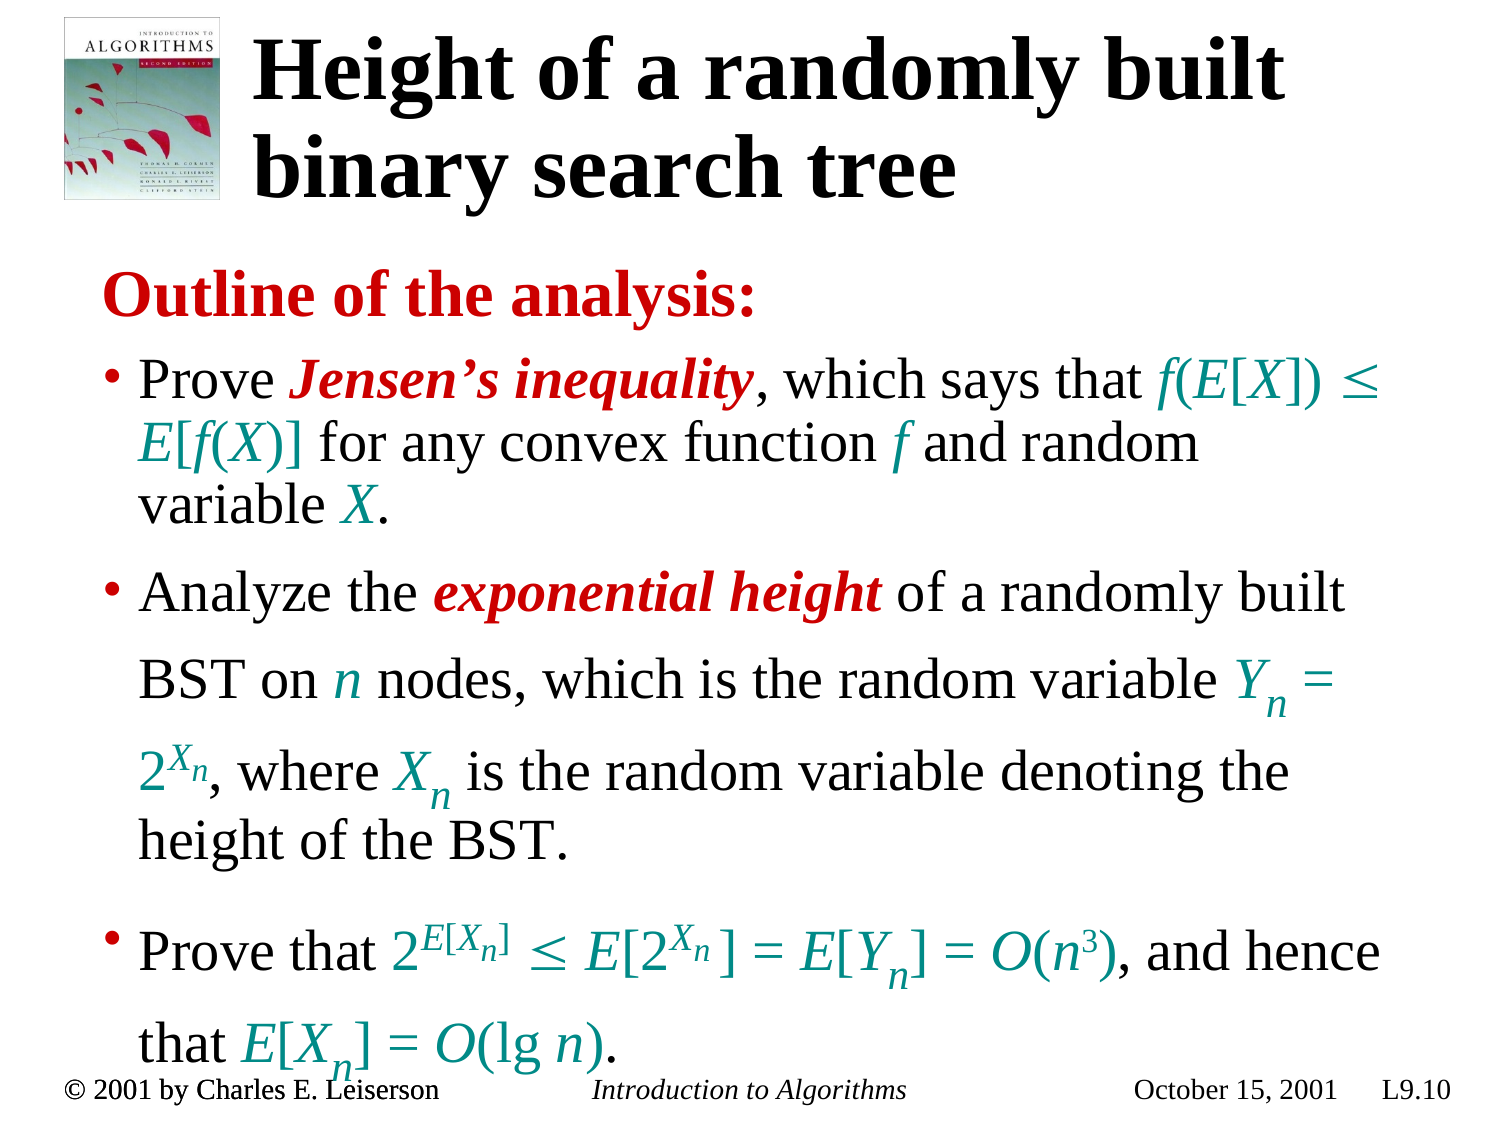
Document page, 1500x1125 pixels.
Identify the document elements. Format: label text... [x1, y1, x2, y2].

picture [64, 17, 220, 200]
text_box Prove Jensen’s inequality, which says that f(E[X])  E[f(X)] for any convex function f and random variable X. Analyze the exponential height of a randomly built BST on n nodes, which is the random variable Yn = 2Xn, where Xn is the random variable denoting the height of the BST. Prove that 2E[Xn]  E[2Xn ] = E[Yn] = O(n3), and hence that E[Xn] = O(lg n). [87, 340, 1410, 1089]
text_box Outline of the analysis: [86, 242, 775, 338]
text_box Introduction to Algorithms [577, 1089, 923, 1113]
text_box October 15, 2001 L9.<number> [1025, 1062, 1467, 1113]
text_box Height of a randomly built binary search tree [237, 12, 1476, 226]
